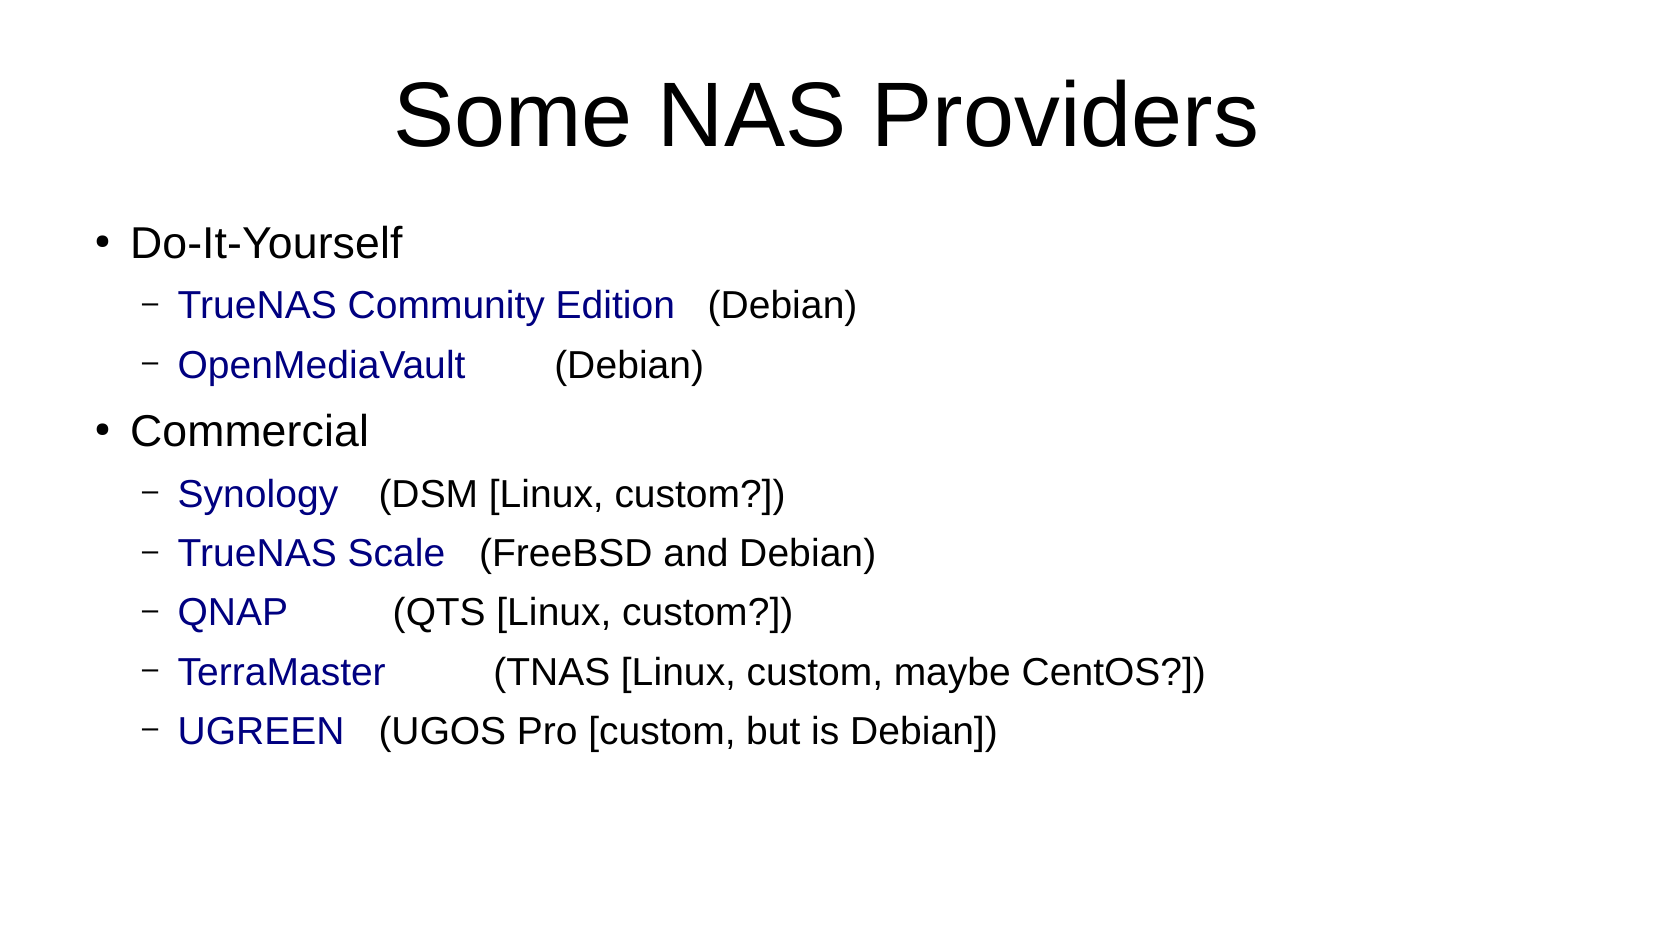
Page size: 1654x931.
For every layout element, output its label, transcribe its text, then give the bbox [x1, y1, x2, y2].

list Do-It-Yourself TrueNAS Community Edition (Debian) OpenMediaVault (Debian) Commercial Synology (DSM [Linux, custom?]) TrueNAS Scale (FreeBSD and Debian) QNAP (QTS [Linux, custom?]) TerraMaster (TNAS [Linux, custom, maybe CentOS?]) UGREEN (UGOS Pro [custom, but is Debian]) [82, 217, 1571, 758]
title Some NAS Providers [82, 37, 1571, 193]
